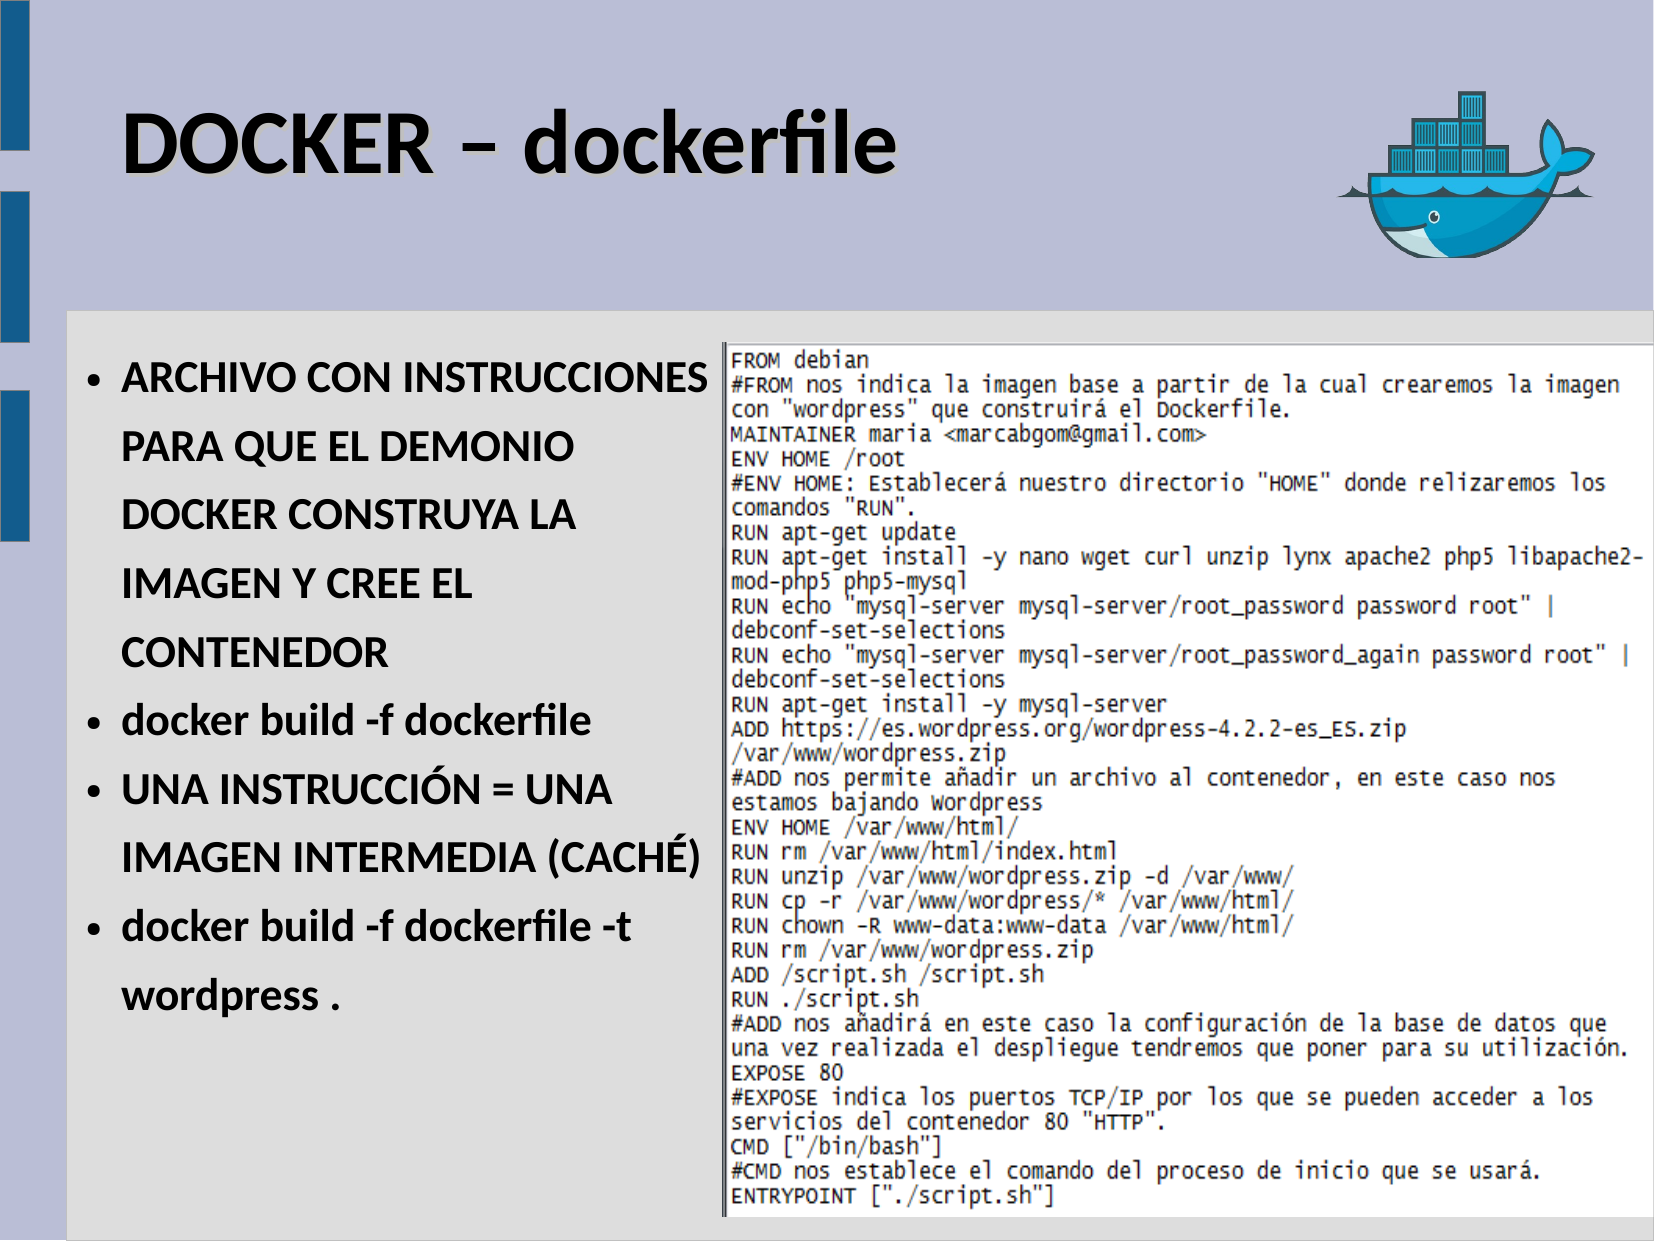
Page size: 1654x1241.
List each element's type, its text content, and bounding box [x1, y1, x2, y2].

picture [722, 342, 1654, 1217]
text_box ARCHIVO CON INSTRUCCIONES PARA QUE EL DEMONIO DOCKER CONSTRUYA LA IMAGEN Y CREE EL CONTENEDOR docker build -f dockerfile UNA INSTRUCCIÓN = UNA IMAGEN INTERMEDIA (CACHÉ) docker build -f dockerfile -t wordpress . [70, 328, 752, 1241]
text_box DOCKER – dockerfile [106, 97, 1183, 225]
picture [1287, 35, 1642, 258]
